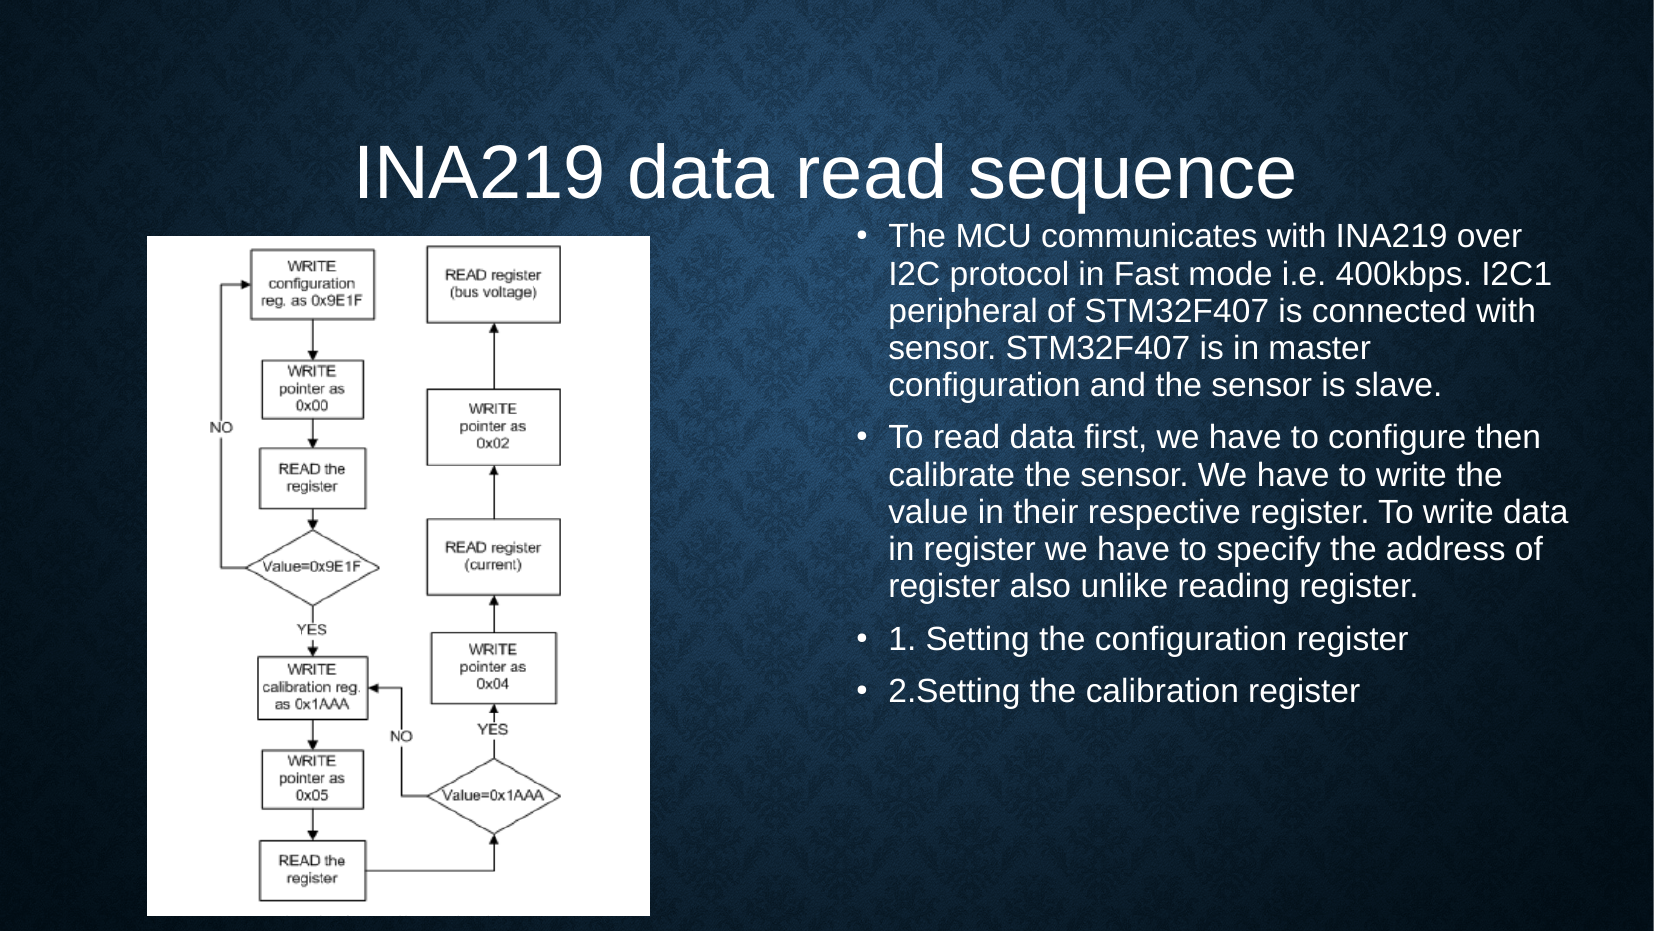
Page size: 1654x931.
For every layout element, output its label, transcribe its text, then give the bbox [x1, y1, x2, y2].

title INA219 data read sequence [123, 82, 1528, 263]
list The MCU communicates with INA219 over I2C protocol in Fast mode i.e. 400kbps. I2C1 peripheral of STM32F407 is connected with sensor. STM32F407 is in master configuration and the sensor is slave. To read data first, we have to configure then calibrate the sensor. We have to write the value in their respective register. To write data in register we have to specify the address of register also unlike reading register. 1. Setting the configuration register 2.Setting the calibration register [845, 217, 1572, 757]
picture [0, 0, 1654, 931]
